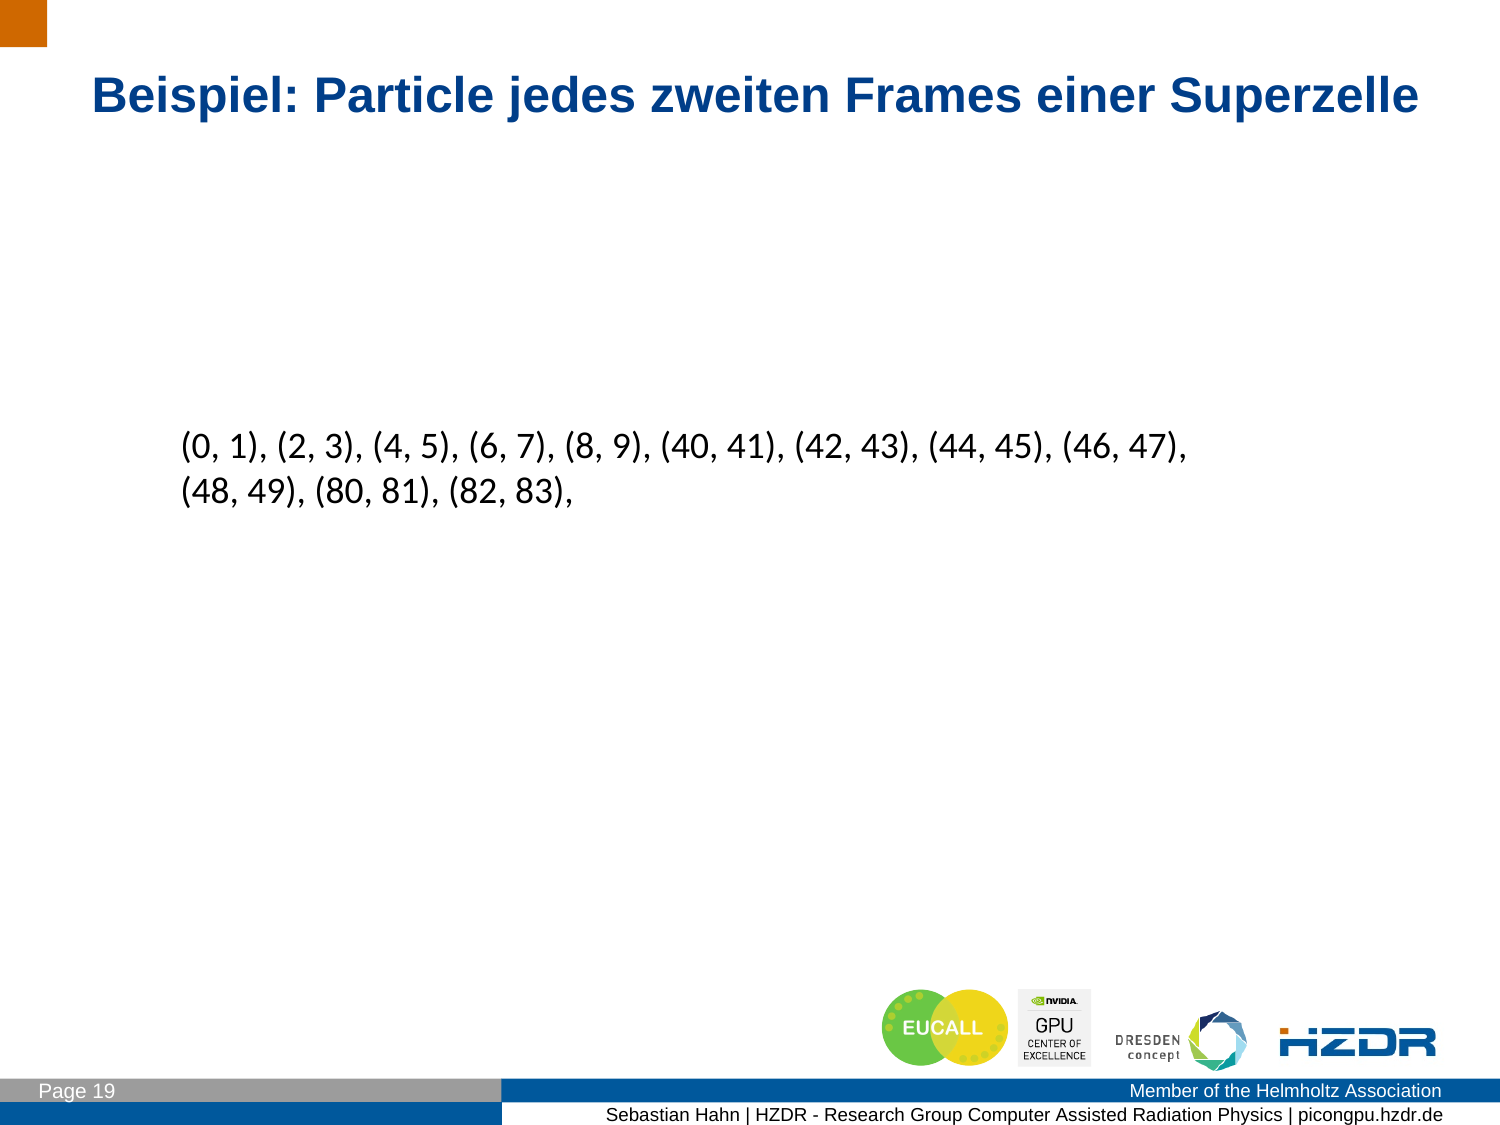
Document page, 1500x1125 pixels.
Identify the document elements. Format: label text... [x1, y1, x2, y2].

picture [874, 980, 1099, 1075]
picture [1257, 1011, 1453, 1073]
text_box (0, 1), (2, 3), (4, 5), (6, 7), (8, 9), (40, 41), (42, 43), (44, 45), (46, 47), (48, 49), (80, 81), (82, 83), [165, 413, 1205, 564]
picture [1116, 1011, 1247, 1071]
list Beispiel: Particle jedes zweiten Frames einer Superzelle [76, 54, 1477, 209]
